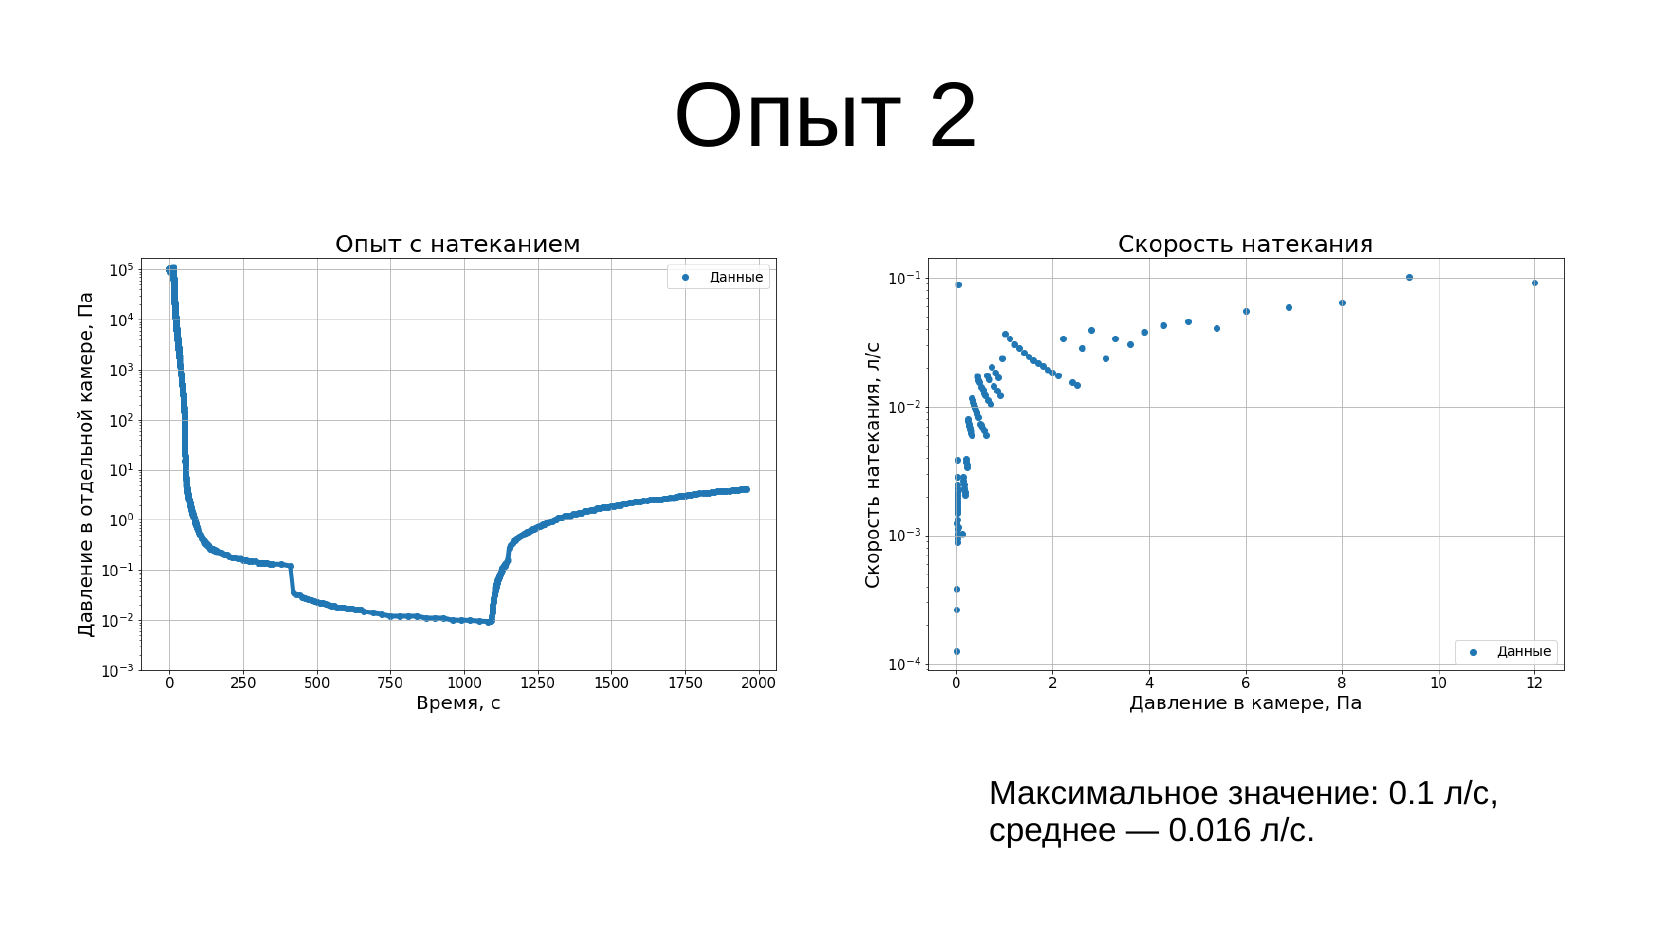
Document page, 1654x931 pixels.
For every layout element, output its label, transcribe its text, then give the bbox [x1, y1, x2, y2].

title Опыт 2 [82, 37, 1571, 192]
text_box Максимальное значение: 0.1 л/с, среднее — 0.016 л/с. [974, 767, 1536, 857]
picture [38, 192, 1645, 739]
